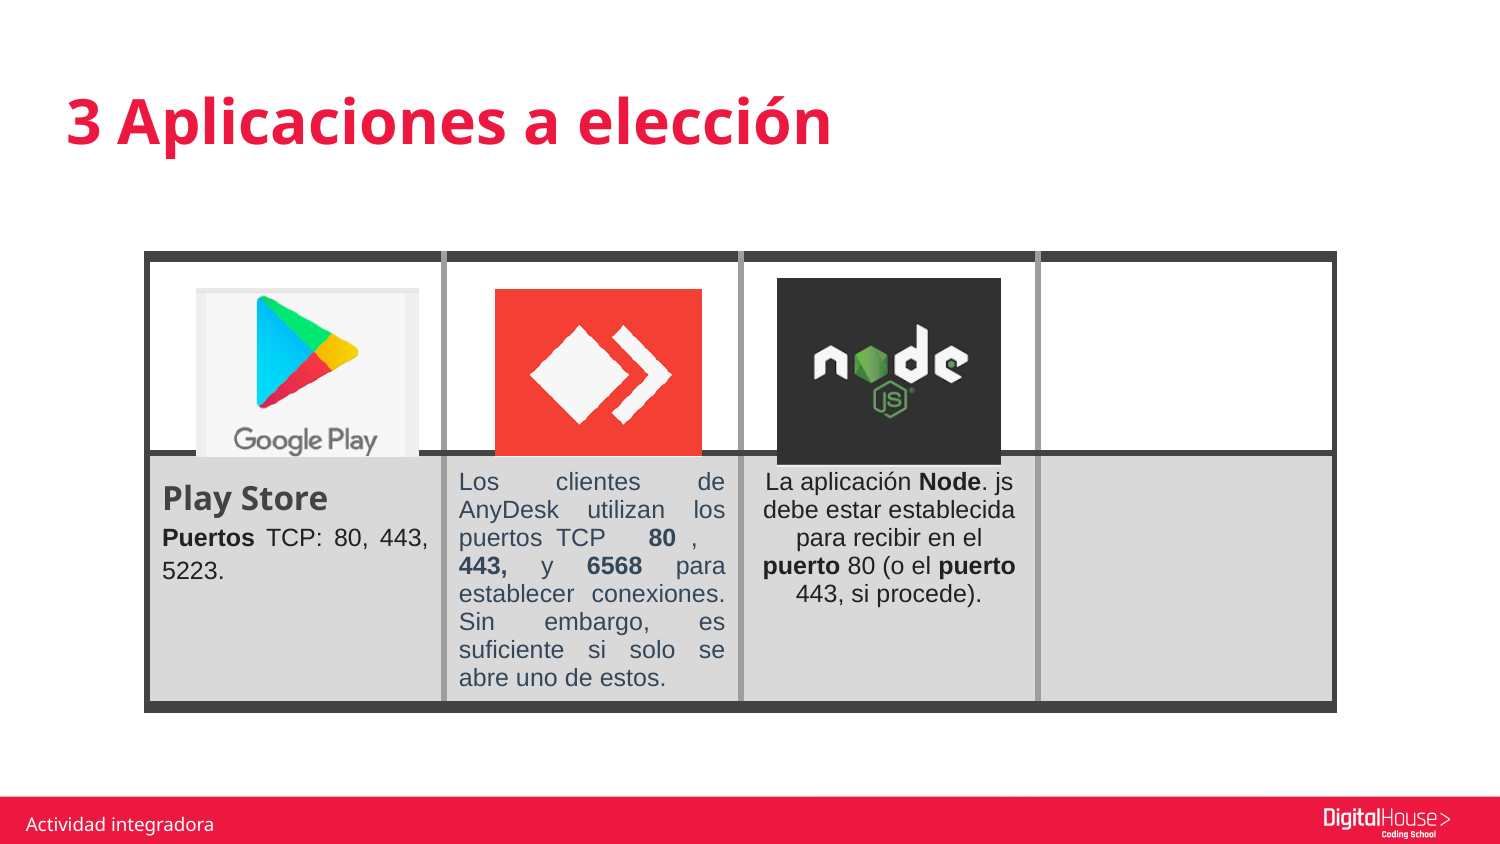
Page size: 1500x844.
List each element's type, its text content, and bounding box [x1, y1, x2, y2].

picture [777, 278, 1001, 467]
picture [495, 288, 702, 457]
picture [196, 288, 419, 457]
picture [1324, 808, 1450, 839]
table_header [150, 262, 441, 450]
title 3 Aplicaciones a elección [51, 72, 1449, 167]
table_header [744, 262, 1035, 450]
table_cell La aplicación Node. js debe estar establecida para recibir en el puerto 80 (o el puerto 443, si procede). [744, 456, 1035, 701]
table_header [1041, 262, 1332, 450]
table_cell Los clientes de AnyDesk utilizan los puertos TCP 80 , 443, y 6568 para establecer conexiones. Sin embargo, es suficiente si solo se abre uno de estos. [447, 456, 738, 701]
table_header [447, 262, 738, 450]
table_cell [1041, 456, 1332, 701]
table_cell Play Store Puertos TCP: 80, 443, 5223. [150, 456, 441, 701]
